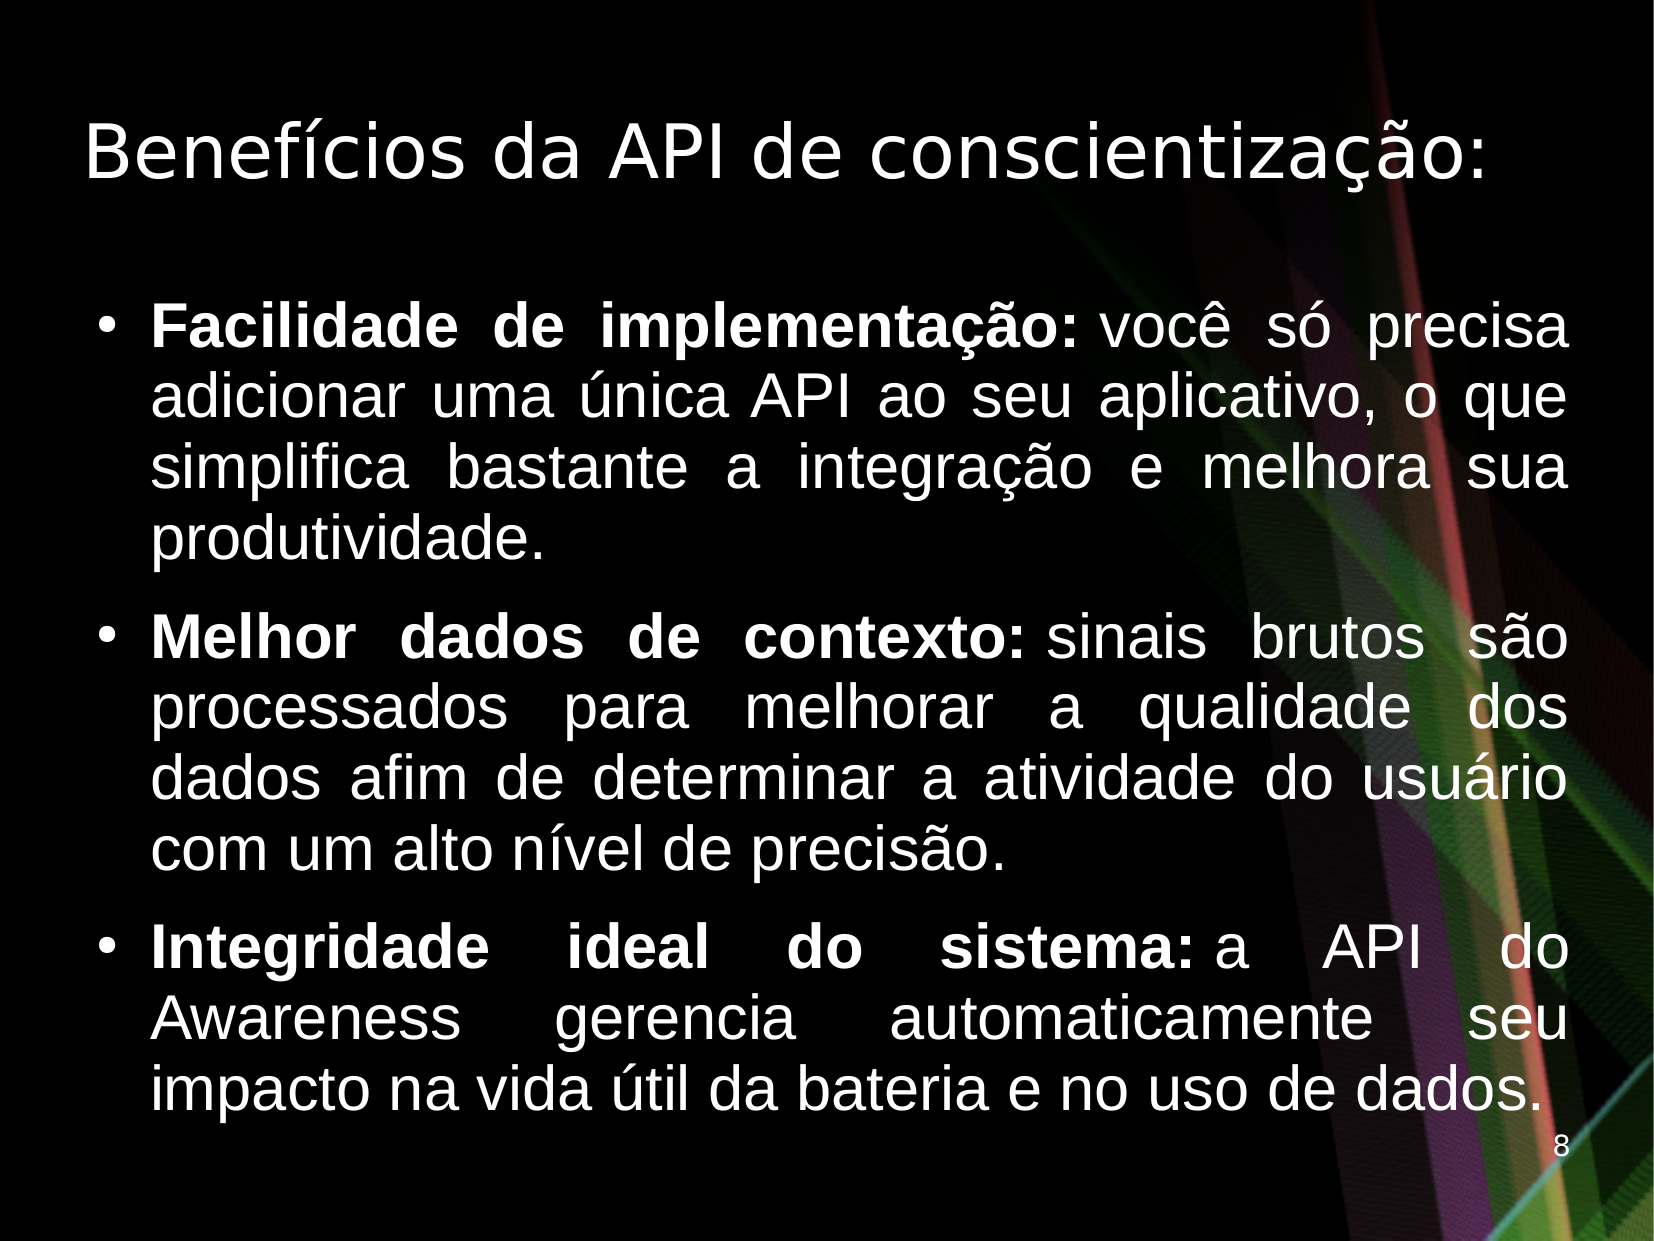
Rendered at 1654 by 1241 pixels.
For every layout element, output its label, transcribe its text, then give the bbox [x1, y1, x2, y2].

list Facilidade de implementação: você só precisa adicionar uma única API ao seu aplicativo, o que simplifica bastante a integração e melhora sua produtividade. Melhor dados de contexto: sinais brutos são processados para melhorar a qualidade dos dados afim de determinar a atividade do usuário com um alto nível de precisão. Integridade ideal do sistema: a API do Awareness gerencia automaticamente seu impacto na vida útil da bateria e no uso de dados. [82, 290, 1571, 1134]
picture [0, 0, 1654, 1241]
title Benefícios da API de conscientização: [82, 49, 1571, 257]
